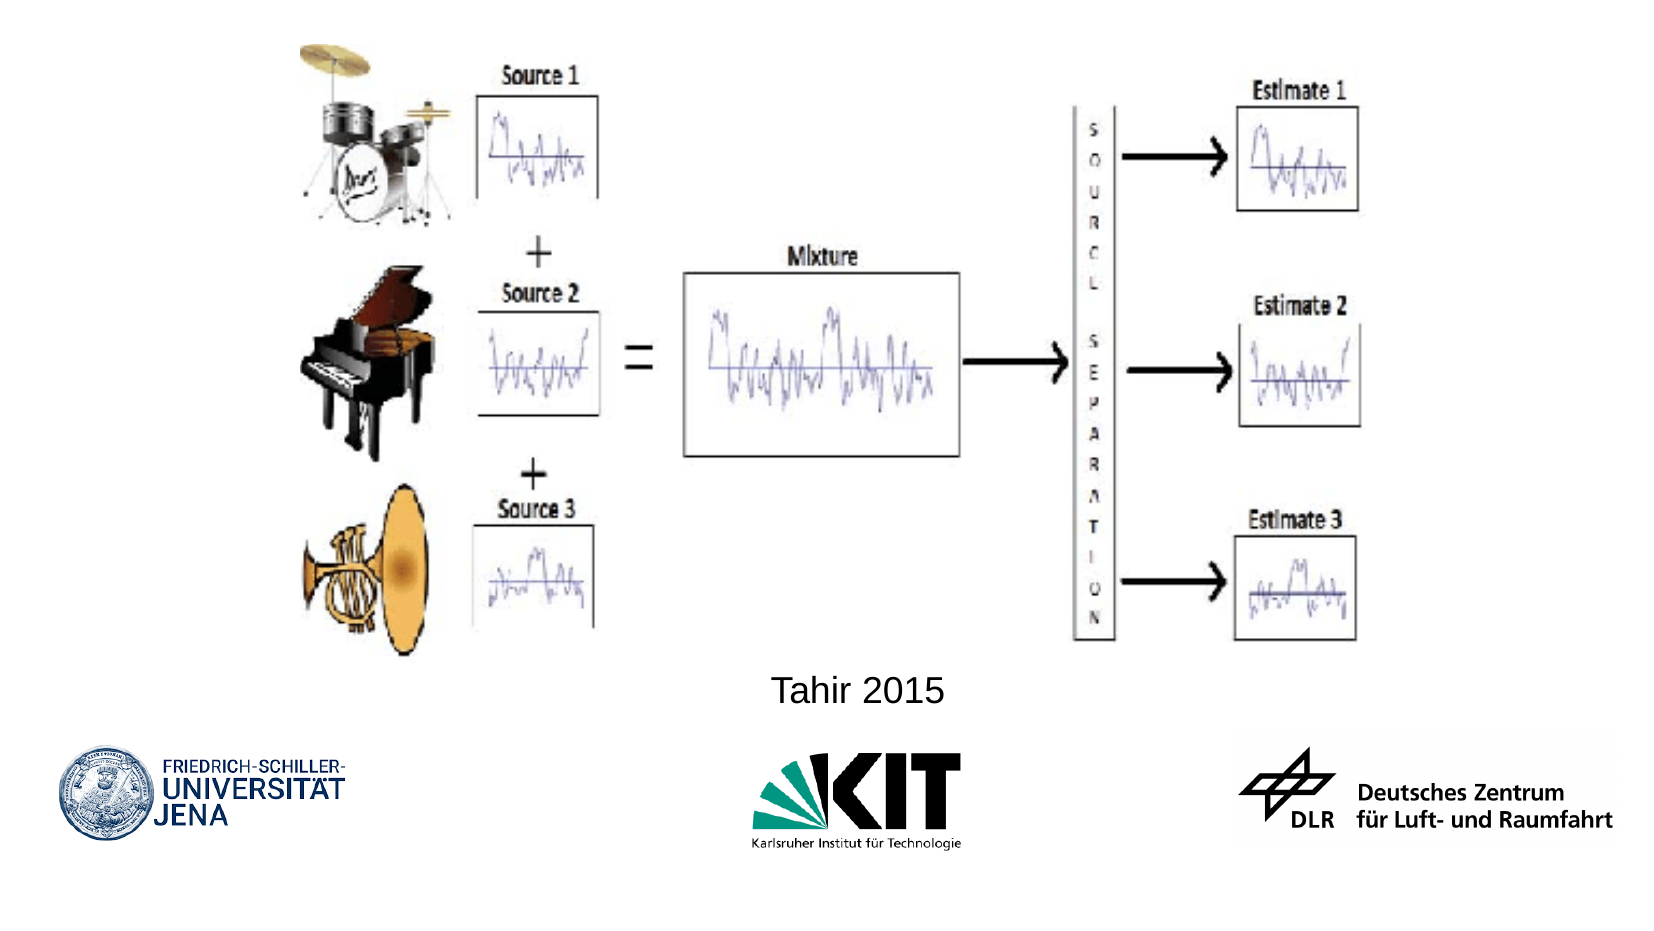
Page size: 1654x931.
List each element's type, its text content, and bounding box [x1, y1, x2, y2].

picture [1230, 730, 1621, 851]
picture [300, 44, 1366, 663]
text_box Tahir 2015 [755, 662, 961, 720]
picture [750, 753, 961, 851]
picture [45, 730, 358, 856]
